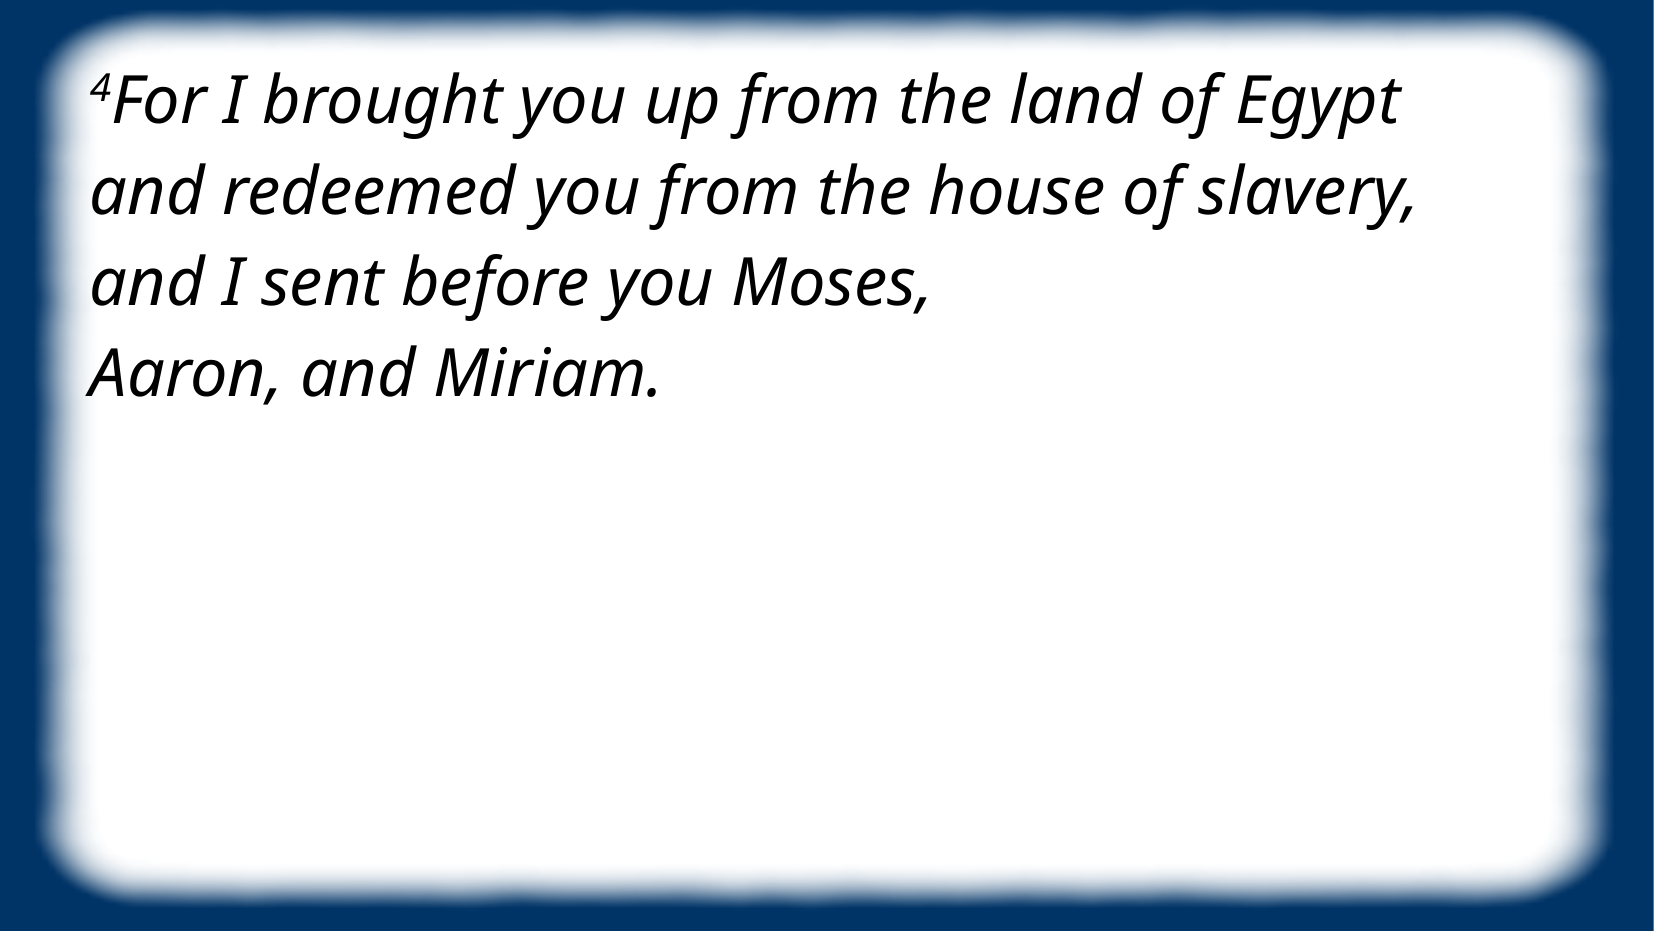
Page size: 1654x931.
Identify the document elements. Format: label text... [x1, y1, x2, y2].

picture [0, 0, 1654, 931]
text_box 4For I brought you up from the land of Egypt and redeemed you from the house of slavery, and I sent before you Moses, Aaron, and Miriam. [75, 45, 1576, 415]
